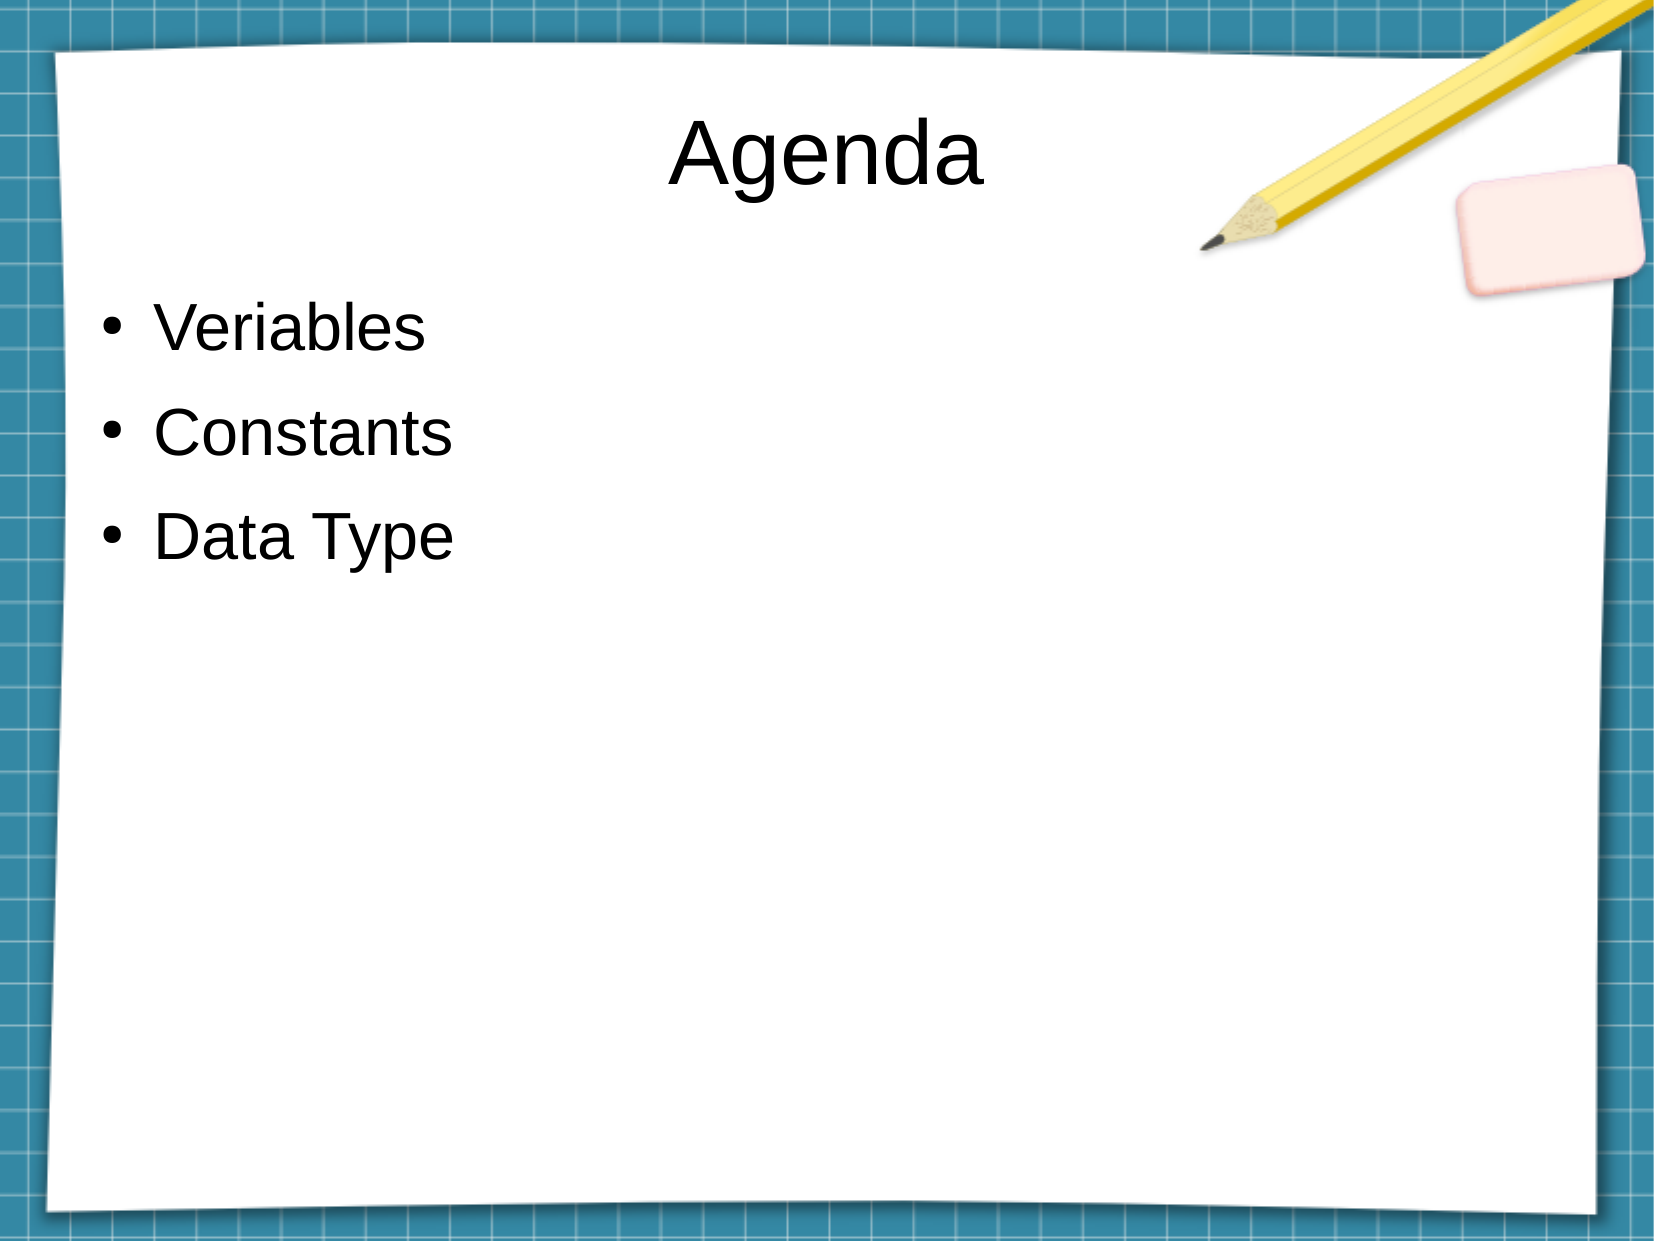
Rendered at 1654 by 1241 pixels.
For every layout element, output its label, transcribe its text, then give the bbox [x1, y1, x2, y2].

picture [0, 0, 1654, 1241]
list Veriables Constants Data Type [82, 290, 1571, 1010]
title Agenda [82, 49, 1571, 257]
